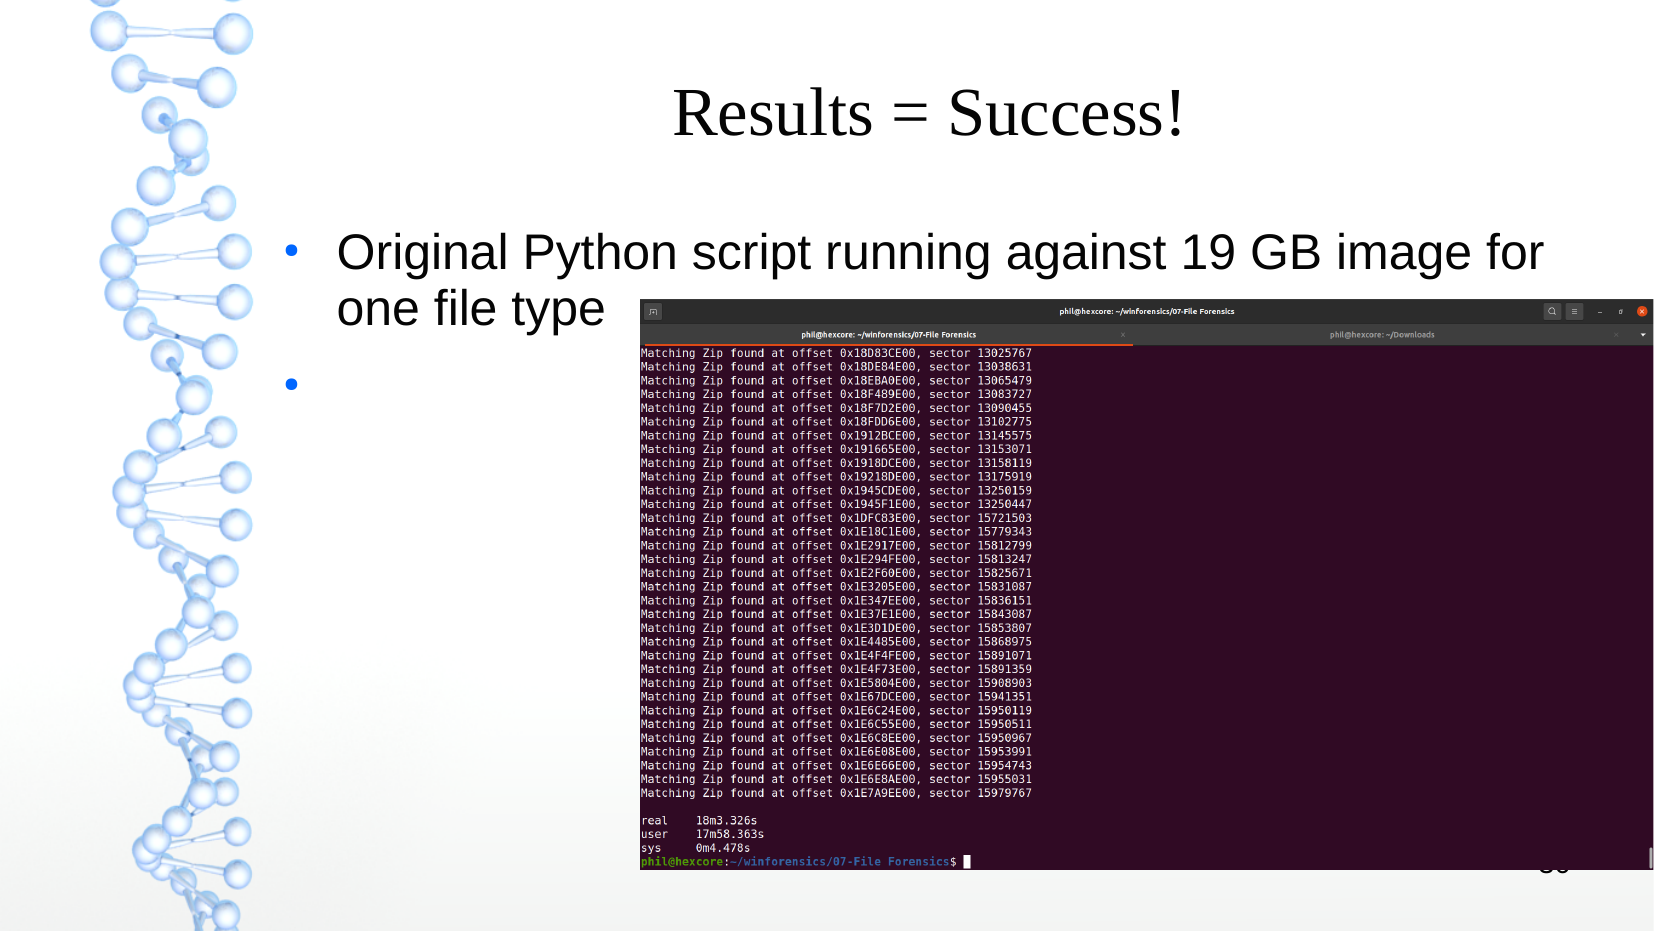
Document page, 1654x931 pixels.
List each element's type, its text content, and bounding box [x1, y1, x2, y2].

picture [0, 0, 1654, 931]
list Original Python script running against 19 GB image for one file type [265, 224, 1595, 764]
title Results = Success! [265, 35, 1595, 189]
